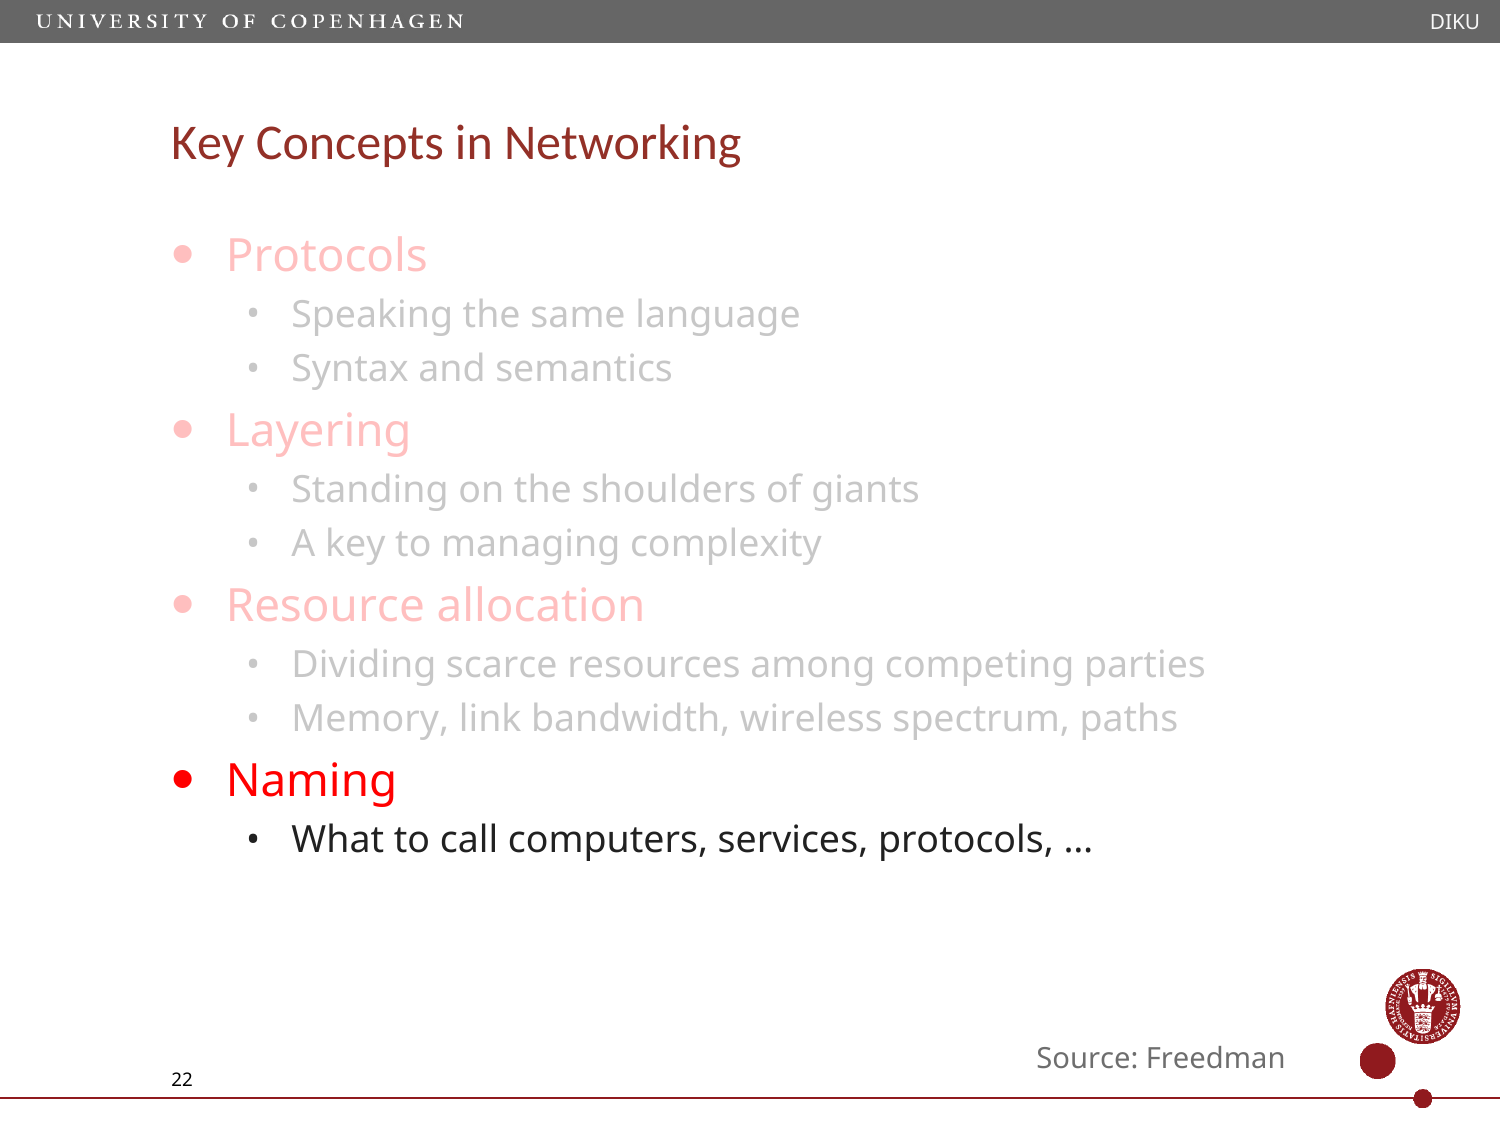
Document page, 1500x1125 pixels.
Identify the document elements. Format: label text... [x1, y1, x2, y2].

text_box DIKU [469, 0, 1495, 43]
text_box Protocols Speaking the same language Syntax and semantics Layering Standing on the shoulders of giants A key to managing complexity Resource allocation Dividing scarce resources among competing parties Memory, link bandwidth, wireless spectrum, paths Naming What to call computers, services, protocols, … [171, 751, 1329, 900]
text_box <number> [171, 1067, 522, 1092]
text_box Source: Freedman [1021, 1031, 1341, 1083]
text_box Key Concepts in Networking [171, 75, 1329, 171]
text_box [150, 210, 1381, 751]
picture [0, 910, 1500, 1122]
